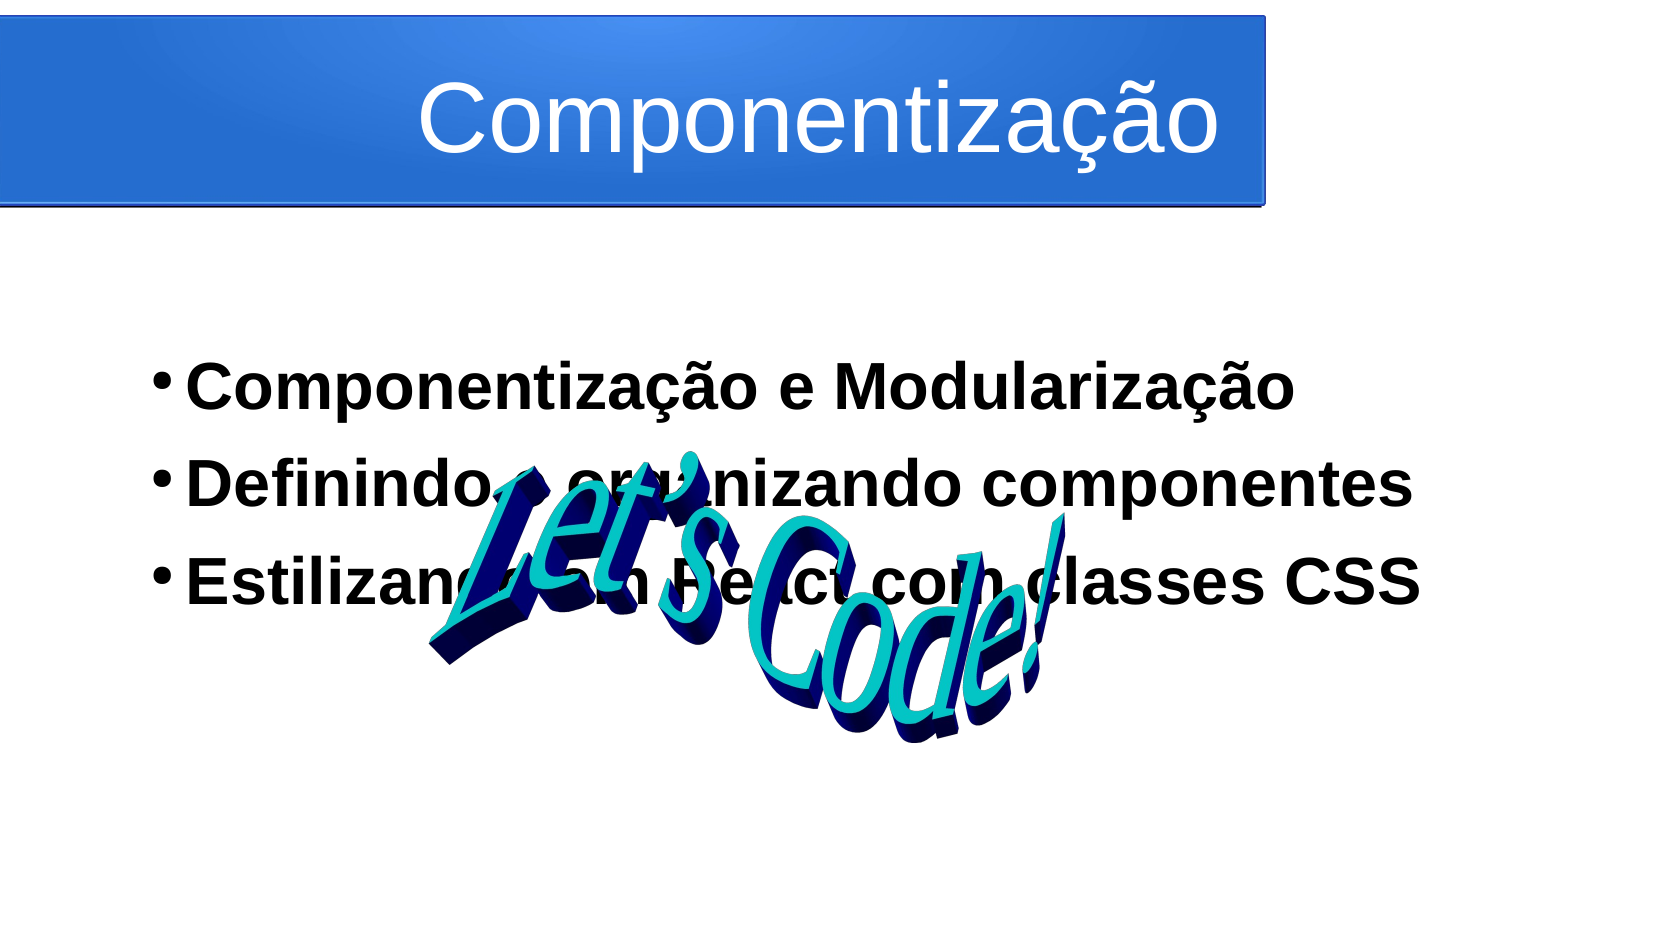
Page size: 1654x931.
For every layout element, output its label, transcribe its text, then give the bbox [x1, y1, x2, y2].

text_box Componentização e Modularização Definindo e organizando componentes Estilizando em React com classes CSS [775, 551, 841, 625]
picture [0, 13, 1269, 211]
text_box Componentização e Modularização Definindo e organizando componentes Estilizando em React com classes CSS [135, 335, 1500, 625]
text_box Componentização [401, 44, 1258, 180]
text_box Componentização e Modularização Definindo e organizando componentes Estilizando em React com classes CSS [516, 516, 685, 625]
